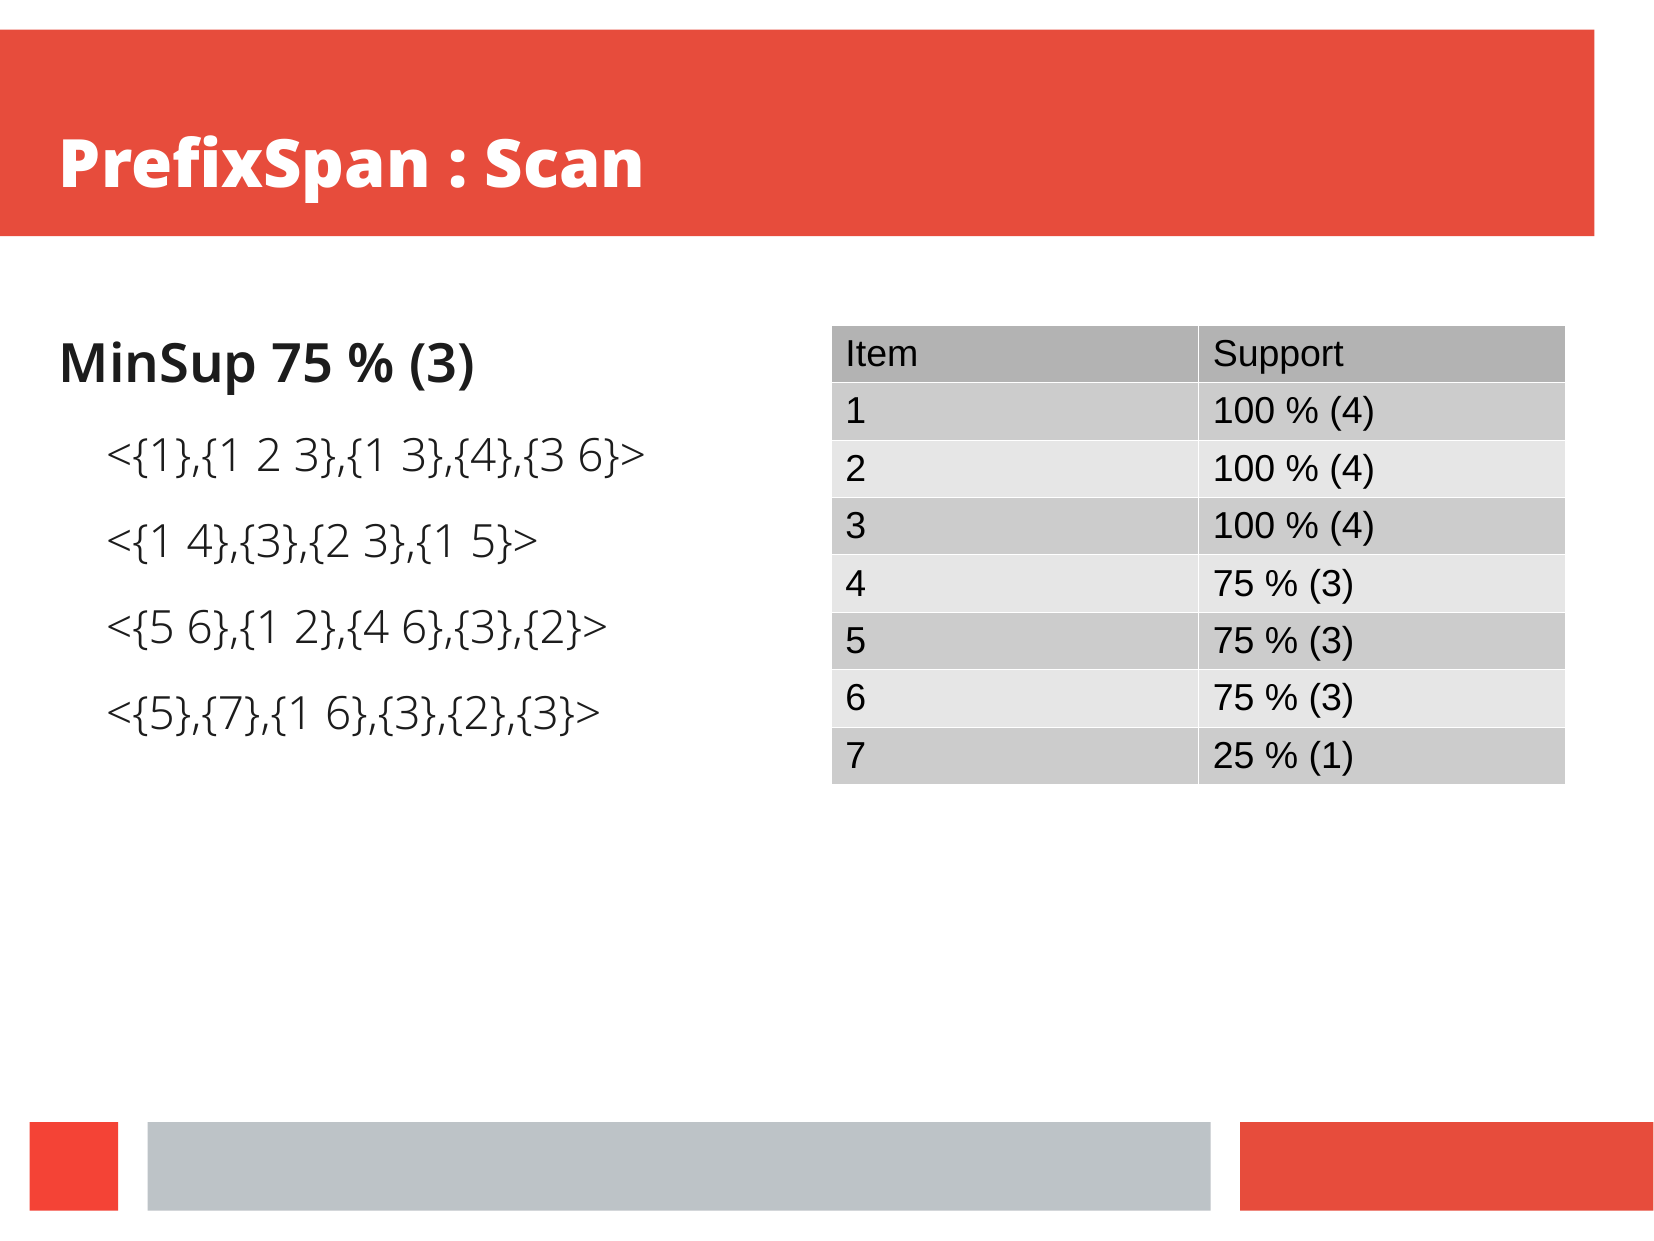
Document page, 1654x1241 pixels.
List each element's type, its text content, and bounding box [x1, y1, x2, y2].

table_cell 75 % (3) [1199, 613, 1565, 669]
table_cell 1 [832, 383, 1198, 440]
table_header Support [1199, 326, 1565, 382]
table_cell 75 % (3) [1199, 670, 1565, 727]
table_header Item [832, 326, 1198, 382]
table_cell 3 [832, 498, 1198, 554]
title PrefixSpan : Scan [59, 59, 1595, 207]
table_cell 100 % (4) [1199, 498, 1565, 554]
table_cell 7 [832, 728, 1198, 784]
table_cell 2 [832, 441, 1198, 497]
table_cell 25 % (1) [1199, 728, 1565, 784]
table_cell 100 % (4) [1199, 441, 1565, 497]
table_cell 100 % (4) [1199, 383, 1565, 440]
list MinSup 75 % (3) <{1},{1 2 3},{1 3},{4},{3 6}> <{1 4},{3},{2 3},{1 5}> <{5 6},{1 2},{4 6},{3},{2}> <{5},{7},{1 6},{3},{2},{3}> [59, 324, 794, 1093]
table_cell 6 [832, 670, 1198, 727]
table_cell 75 % (3) [1199, 555, 1565, 612]
table_cell 5 [832, 613, 1198, 669]
table_cell 4 [832, 555, 1198, 612]
